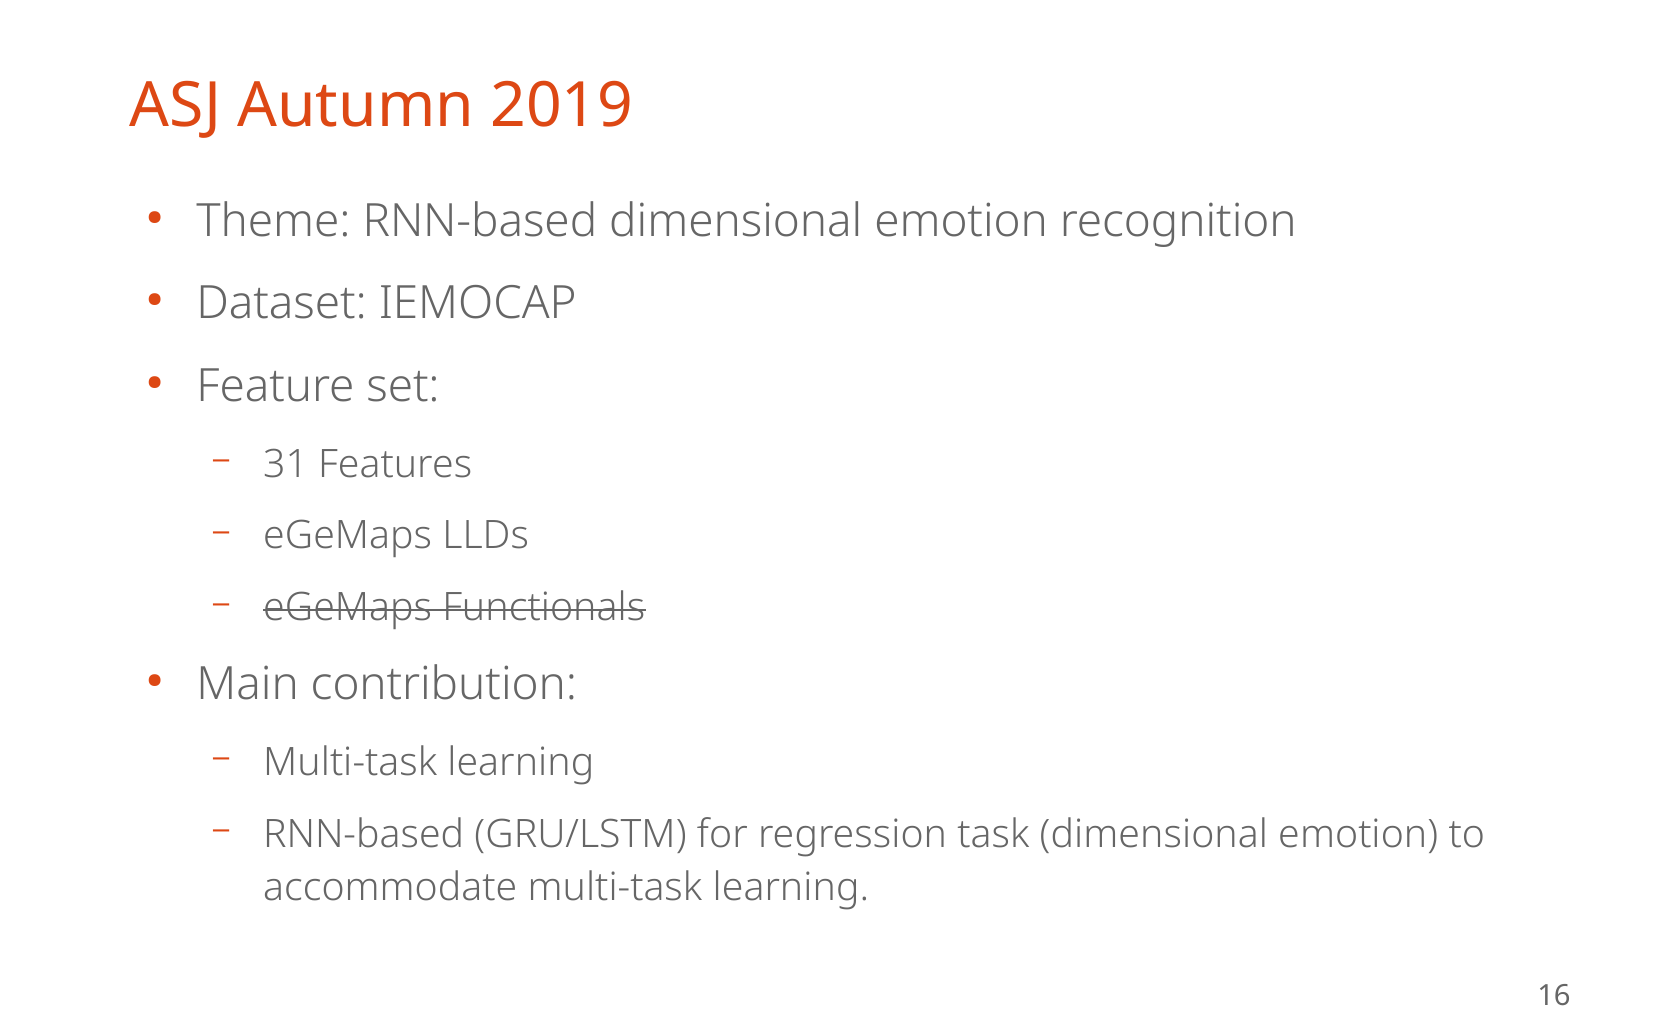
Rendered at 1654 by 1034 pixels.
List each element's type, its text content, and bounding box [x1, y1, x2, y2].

list Theme: RNN-based dimensional emotion recognition Dataset: IEMOCAP Feature set: 31 Features eGeMaps LLDs eGeMaps Functionals Main contribution: Multi-task learning RNN-based (GRU/LSTM) for regression task (dimensional emotion) to accommodate multi-task learning. [129, 186, 1518, 916]
title ASJ Autumn 2019 [129, 49, 1518, 155]
